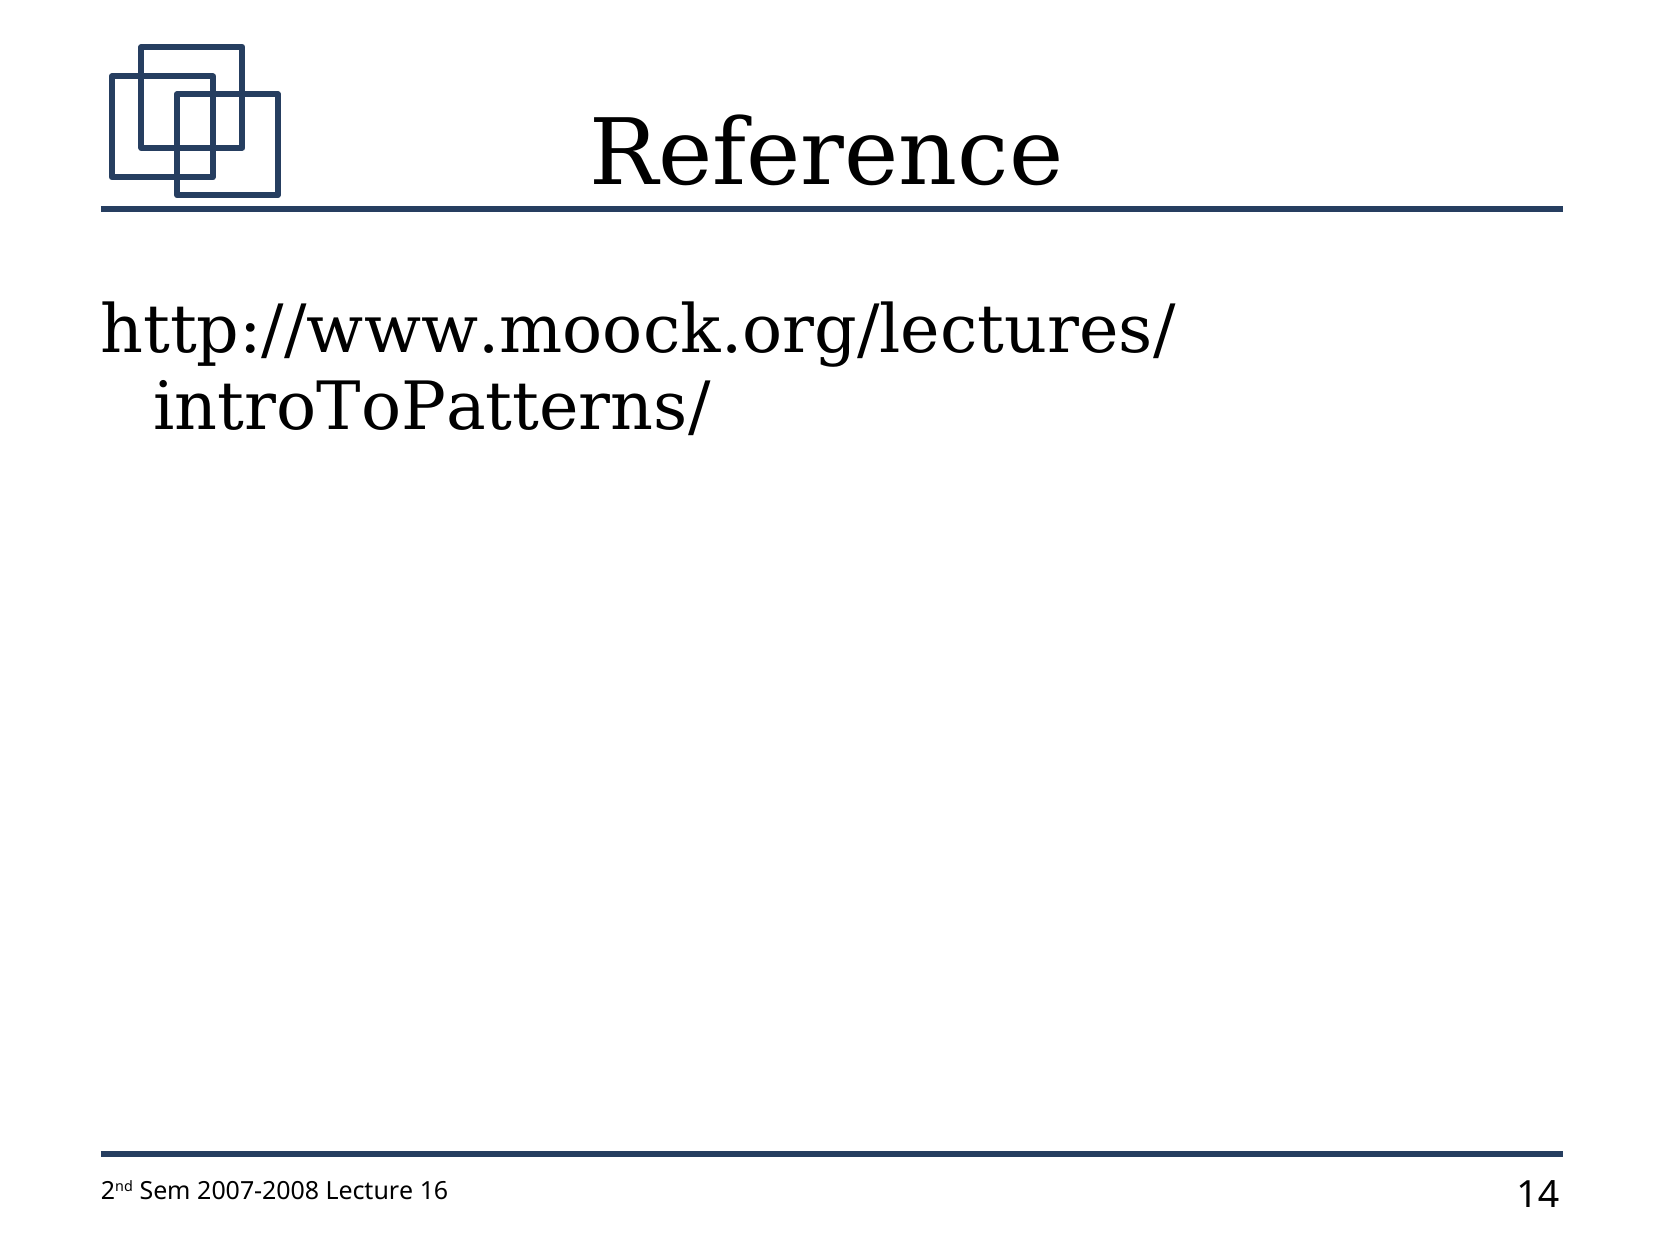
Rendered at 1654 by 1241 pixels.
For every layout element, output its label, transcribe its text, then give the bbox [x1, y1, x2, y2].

title Reference [82, 49, 1571, 257]
list http://www.moock.org/lectures/introToPatterns/ [82, 290, 1571, 1109]
